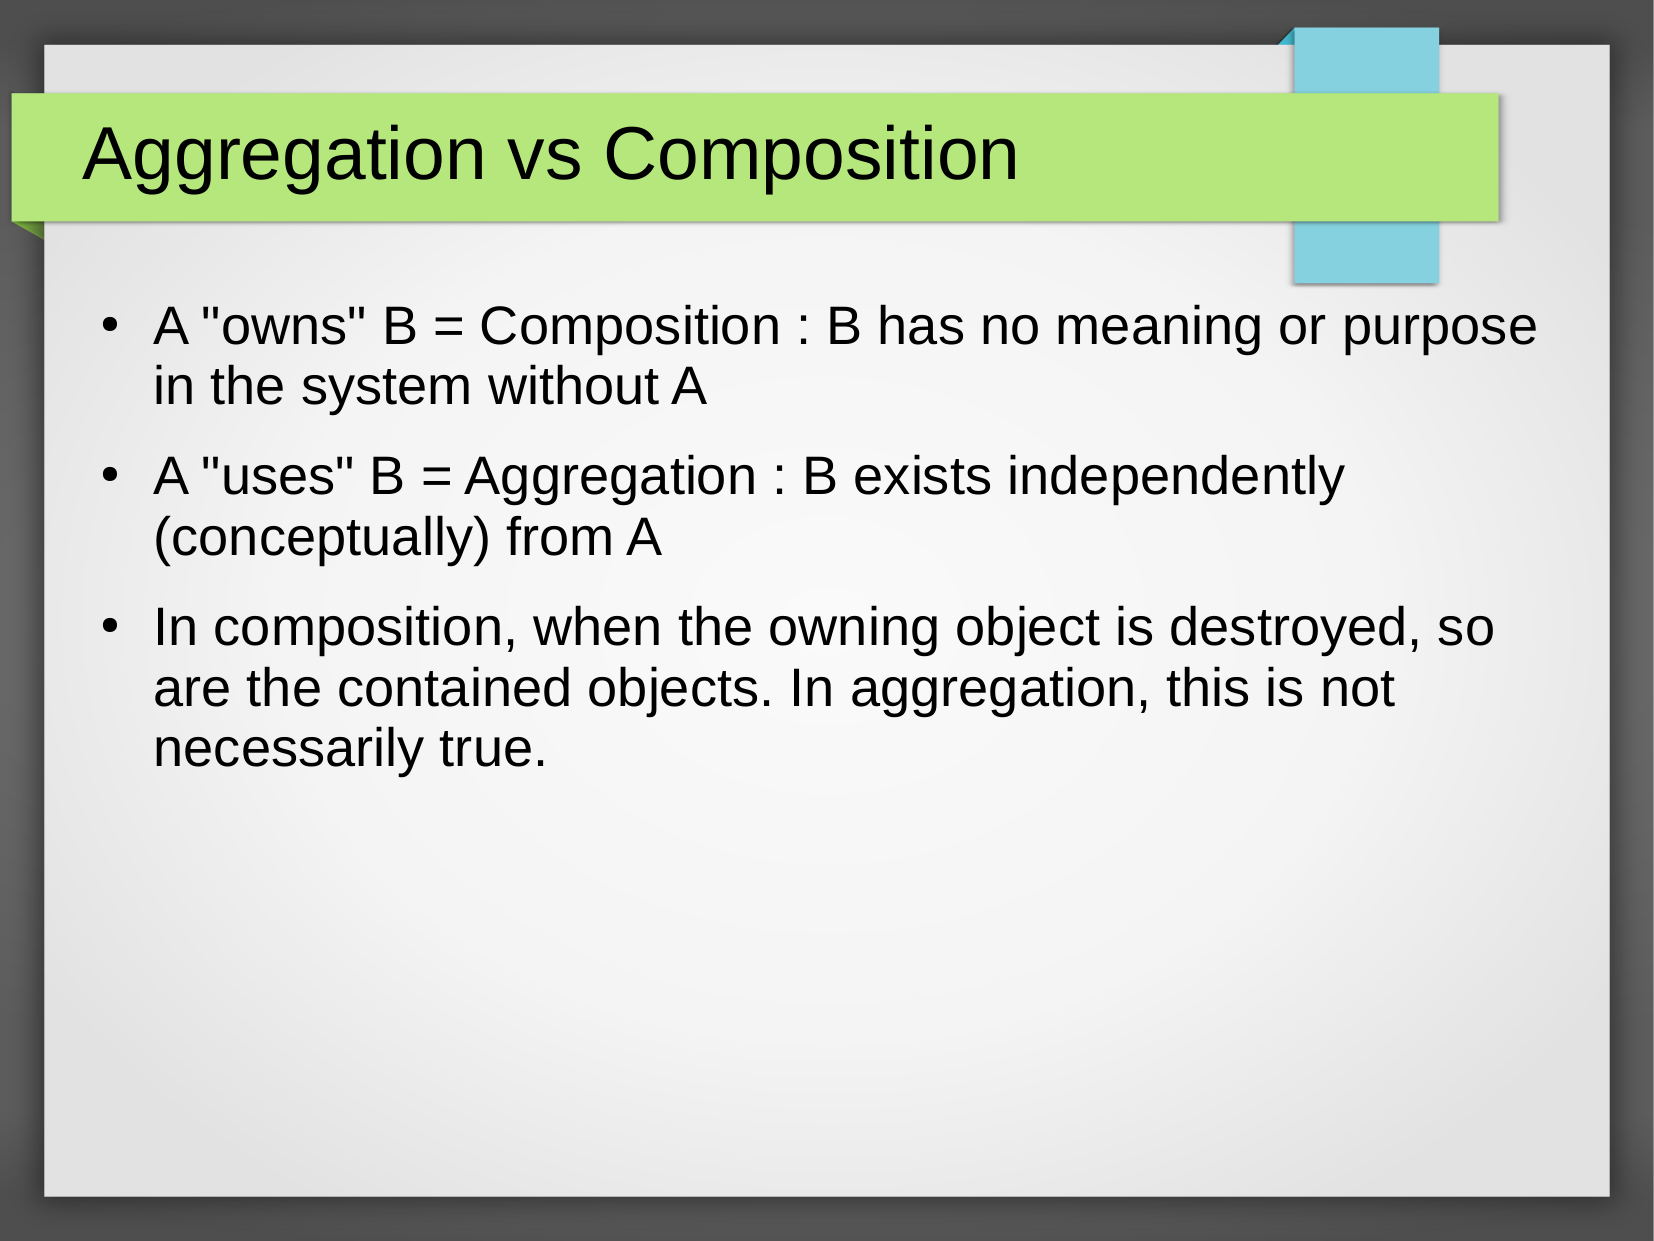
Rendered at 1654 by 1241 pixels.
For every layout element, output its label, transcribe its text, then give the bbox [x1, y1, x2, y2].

picture [0, 0, 1654, 1241]
list A "owns" B = Composition : B has no meaning or purpose in the system without A A "uses" B = Aggregation : B exists independently (conceptually) from A In composition, when the owning object is destroyed, so are the contained objects. In aggregation, this is not necessarily true. [82, 295, 1571, 1015]
title Aggregation vs Composition [82, 94, 1264, 213]
